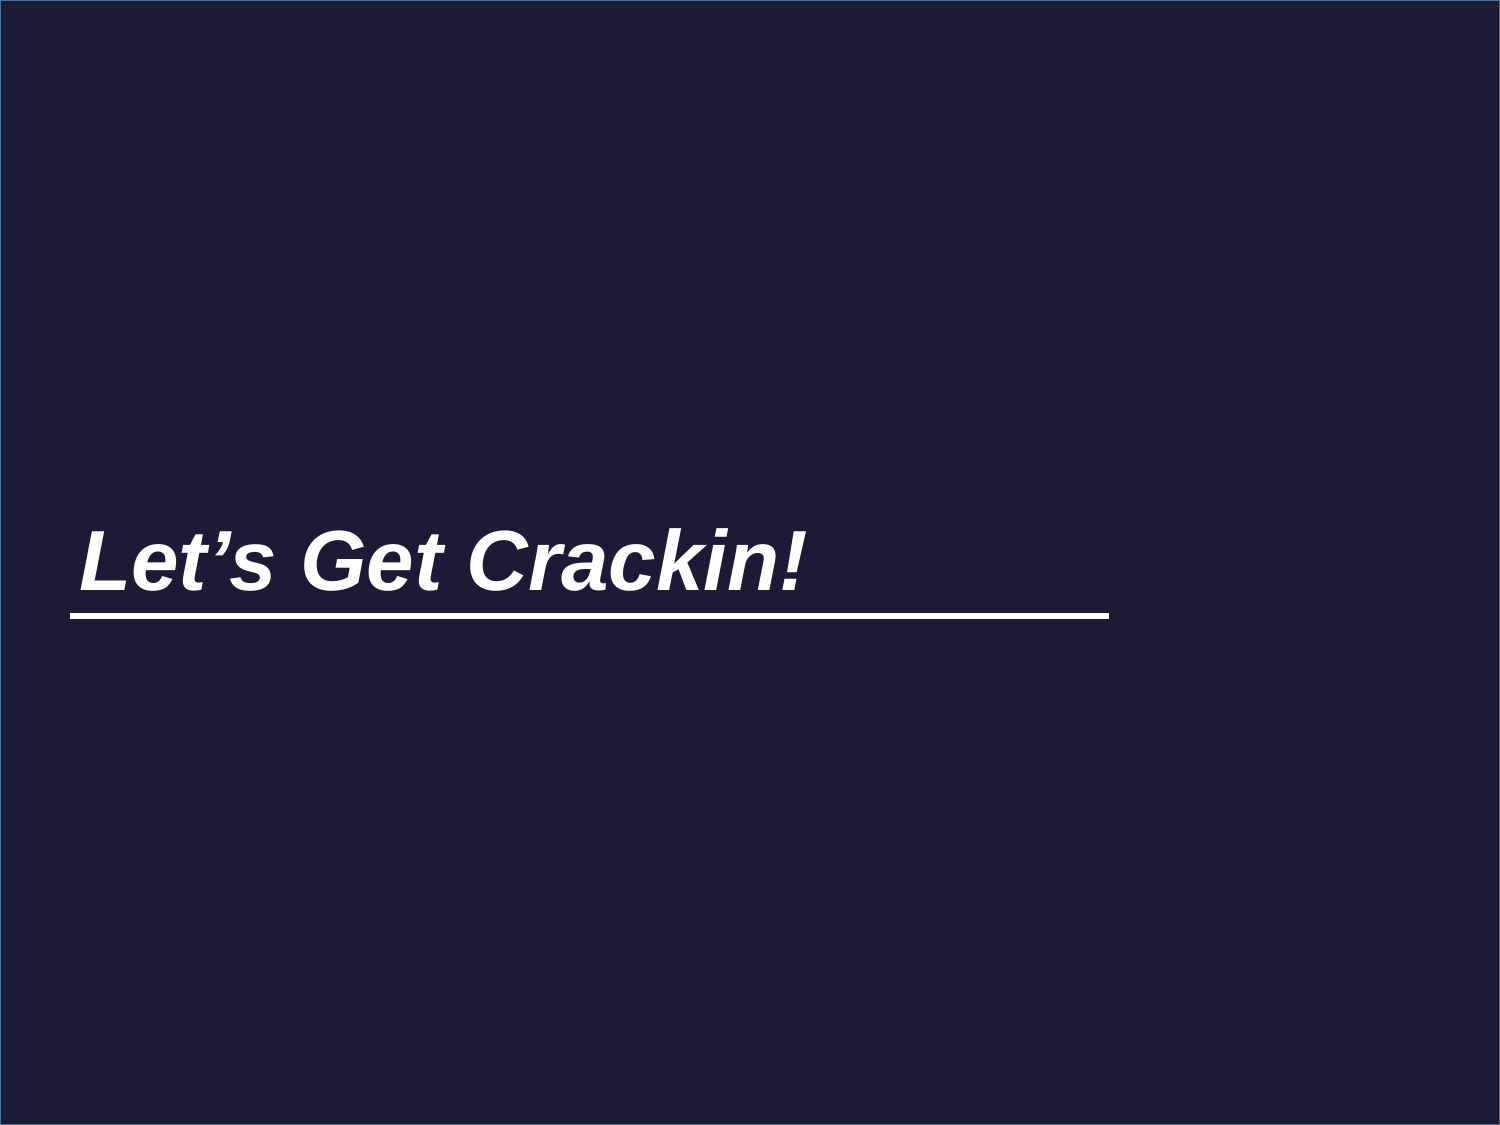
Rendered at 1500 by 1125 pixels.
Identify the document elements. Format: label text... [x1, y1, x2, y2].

title Let’s Get Crackin! [64, 484, 1415, 628]
